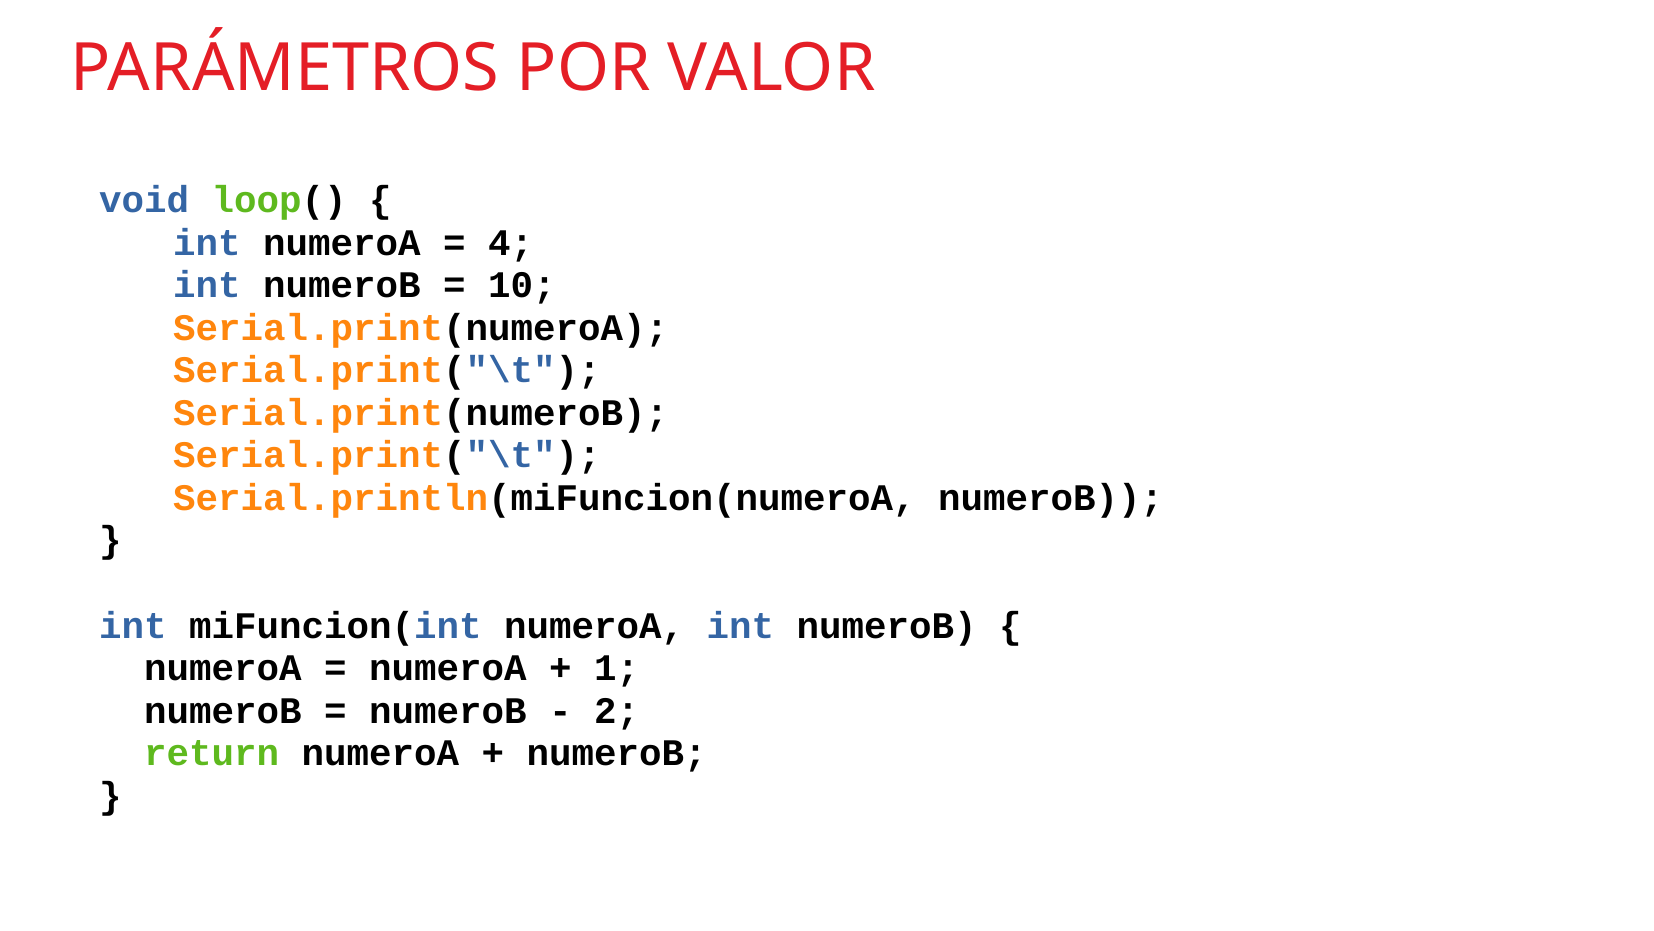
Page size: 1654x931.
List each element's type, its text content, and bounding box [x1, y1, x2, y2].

title PARÁMETROS POR VALOR [70, 11, 1347, 118]
text_box void loop() { int numeroA = 4; int numeroB = 10; Serial.print(numeroA); Serial.print("\t"); Serial.print(numeroB); Serial.print("\t"); Serial.println(miFuncion(numeroA, numeroB)); } int miFuncion(int numeroA, int numeroB) { numeroA = numeroA + 1; numeroB = numeroB - 2; return numeroA + numeroB; } [84, 174, 1570, 827]
